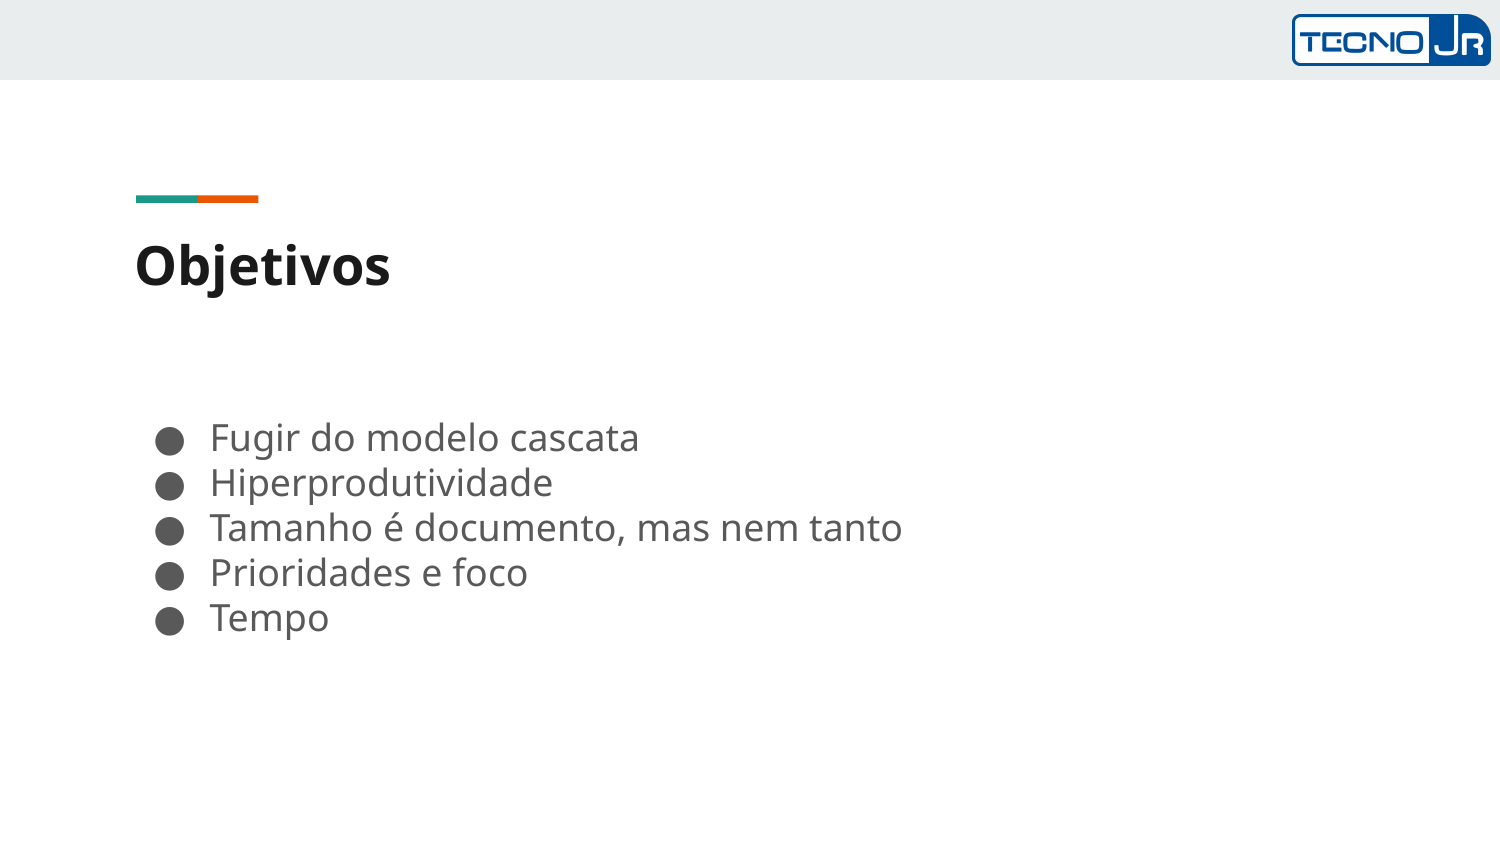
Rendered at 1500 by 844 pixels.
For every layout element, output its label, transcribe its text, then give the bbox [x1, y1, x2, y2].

title Objetivos [119, 216, 1381, 305]
picture [1292, 14, 1491, 66]
list Fugir do modelo cascata Hiperprodutividade Tamanho é documento, mas nem tanto Prioridades e foco Tempo [119, 341, 1381, 712]
